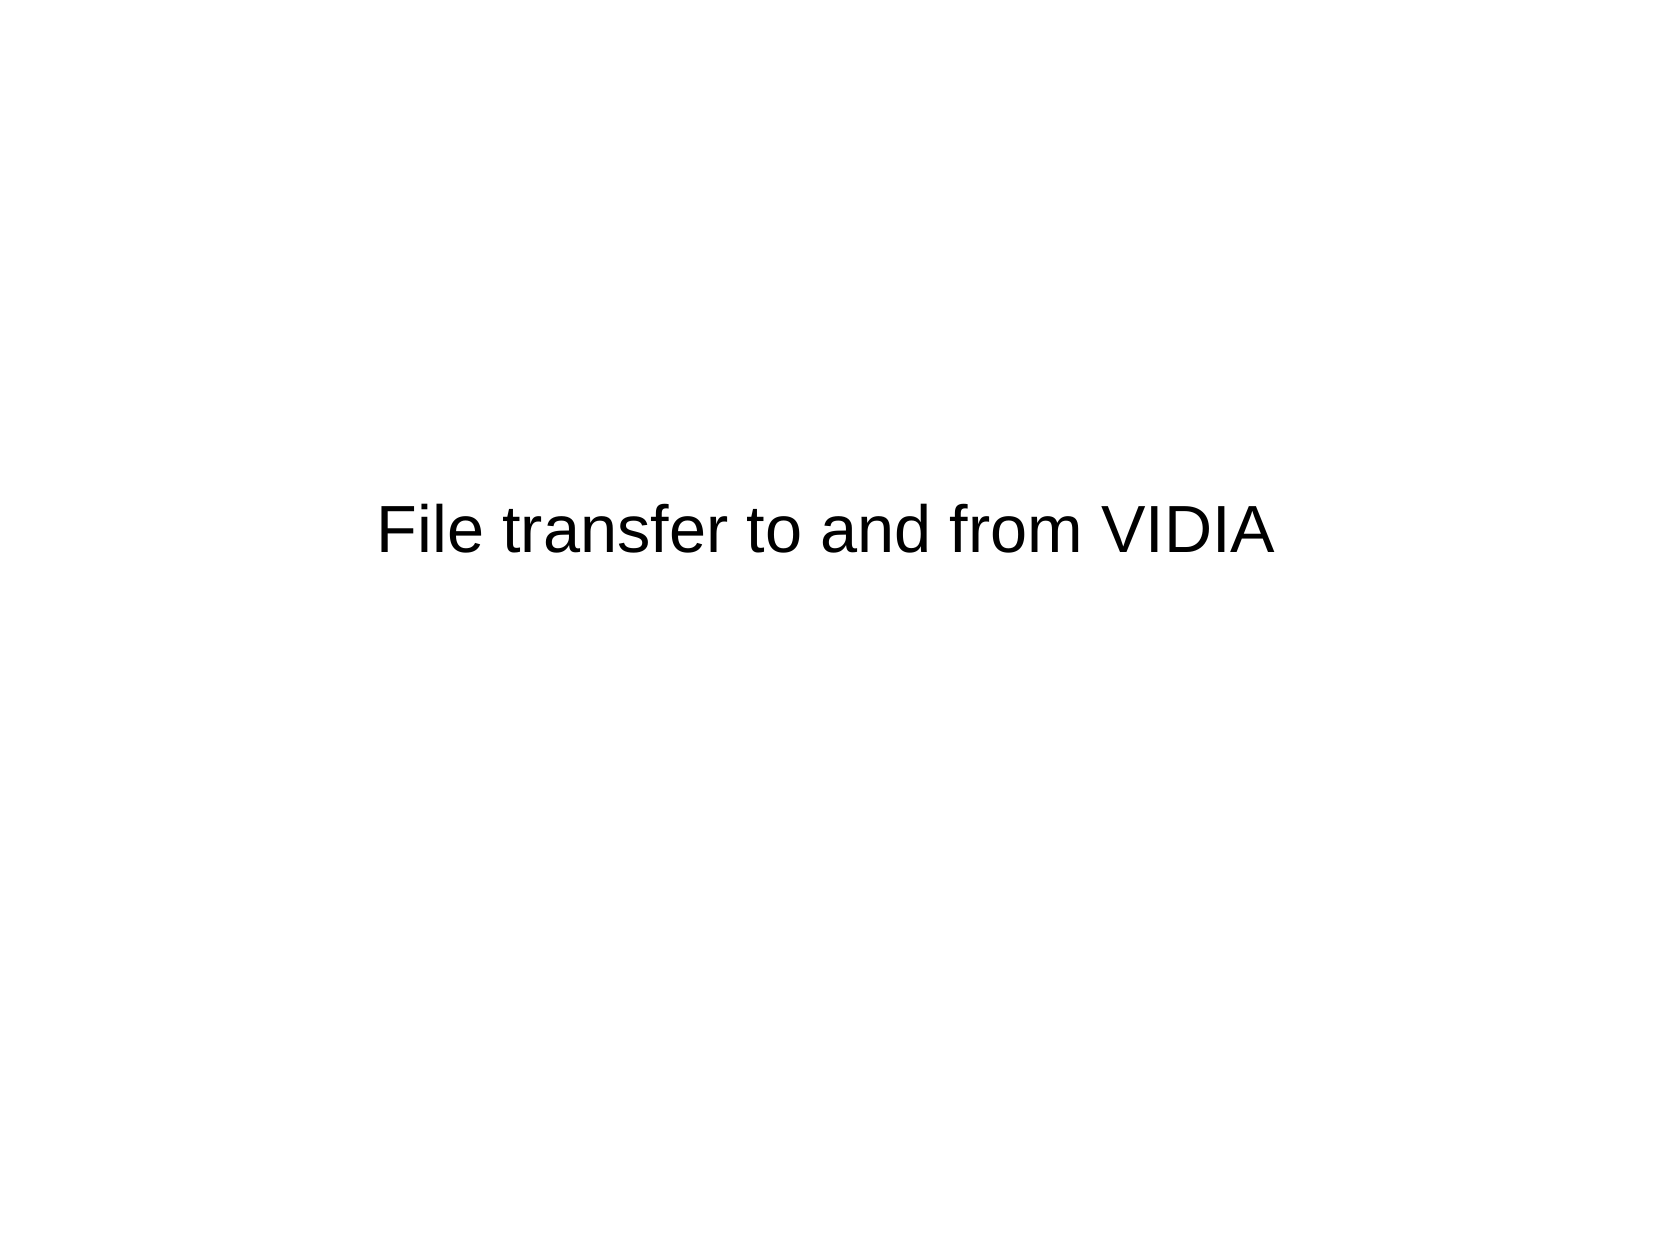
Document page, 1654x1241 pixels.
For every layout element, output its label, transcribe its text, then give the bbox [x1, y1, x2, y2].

subtitle File transfer to and from VIDIA [82, 49, 1571, 1010]
